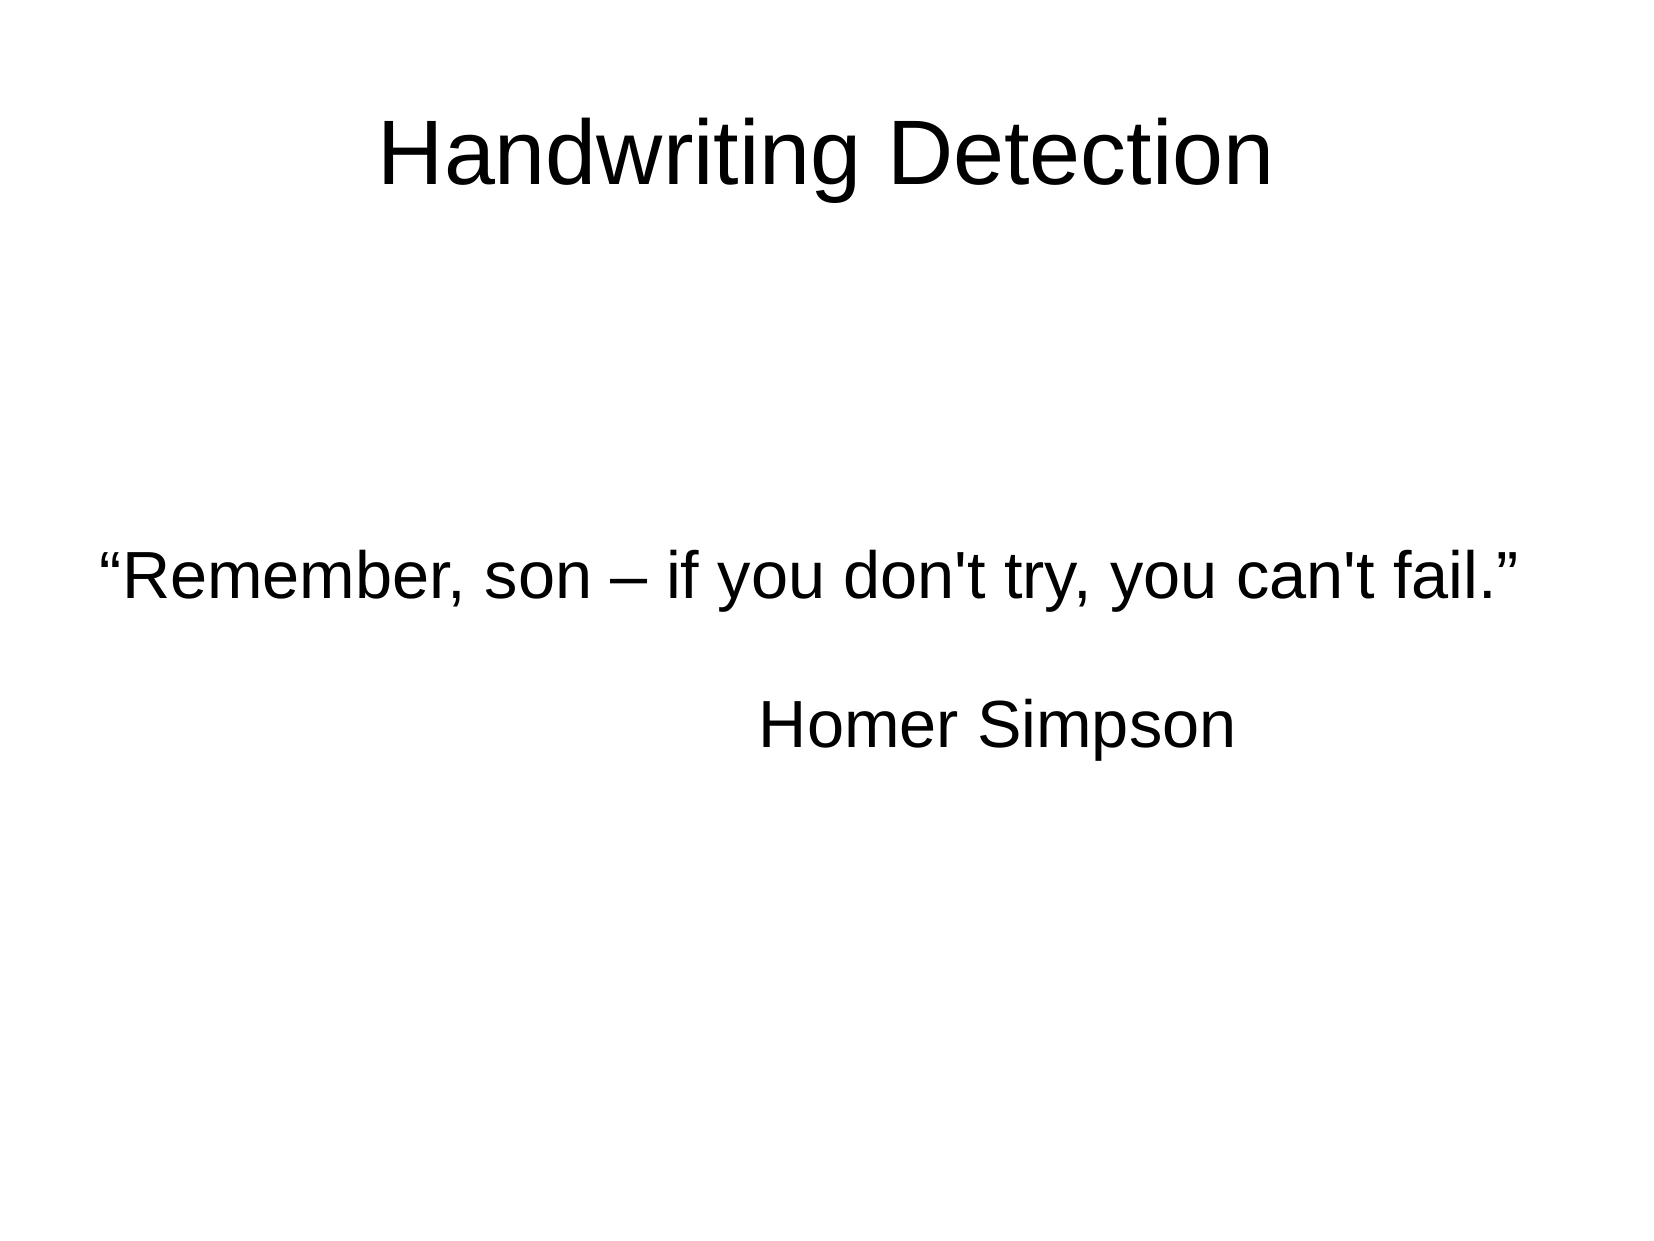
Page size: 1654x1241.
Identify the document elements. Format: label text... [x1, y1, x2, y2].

title Handwriting Detection [82, 49, 1571, 257]
subtitle “Remember, son – if you don't try, you can't fail.” Homer Simpson [82, 290, 1538, 1010]
